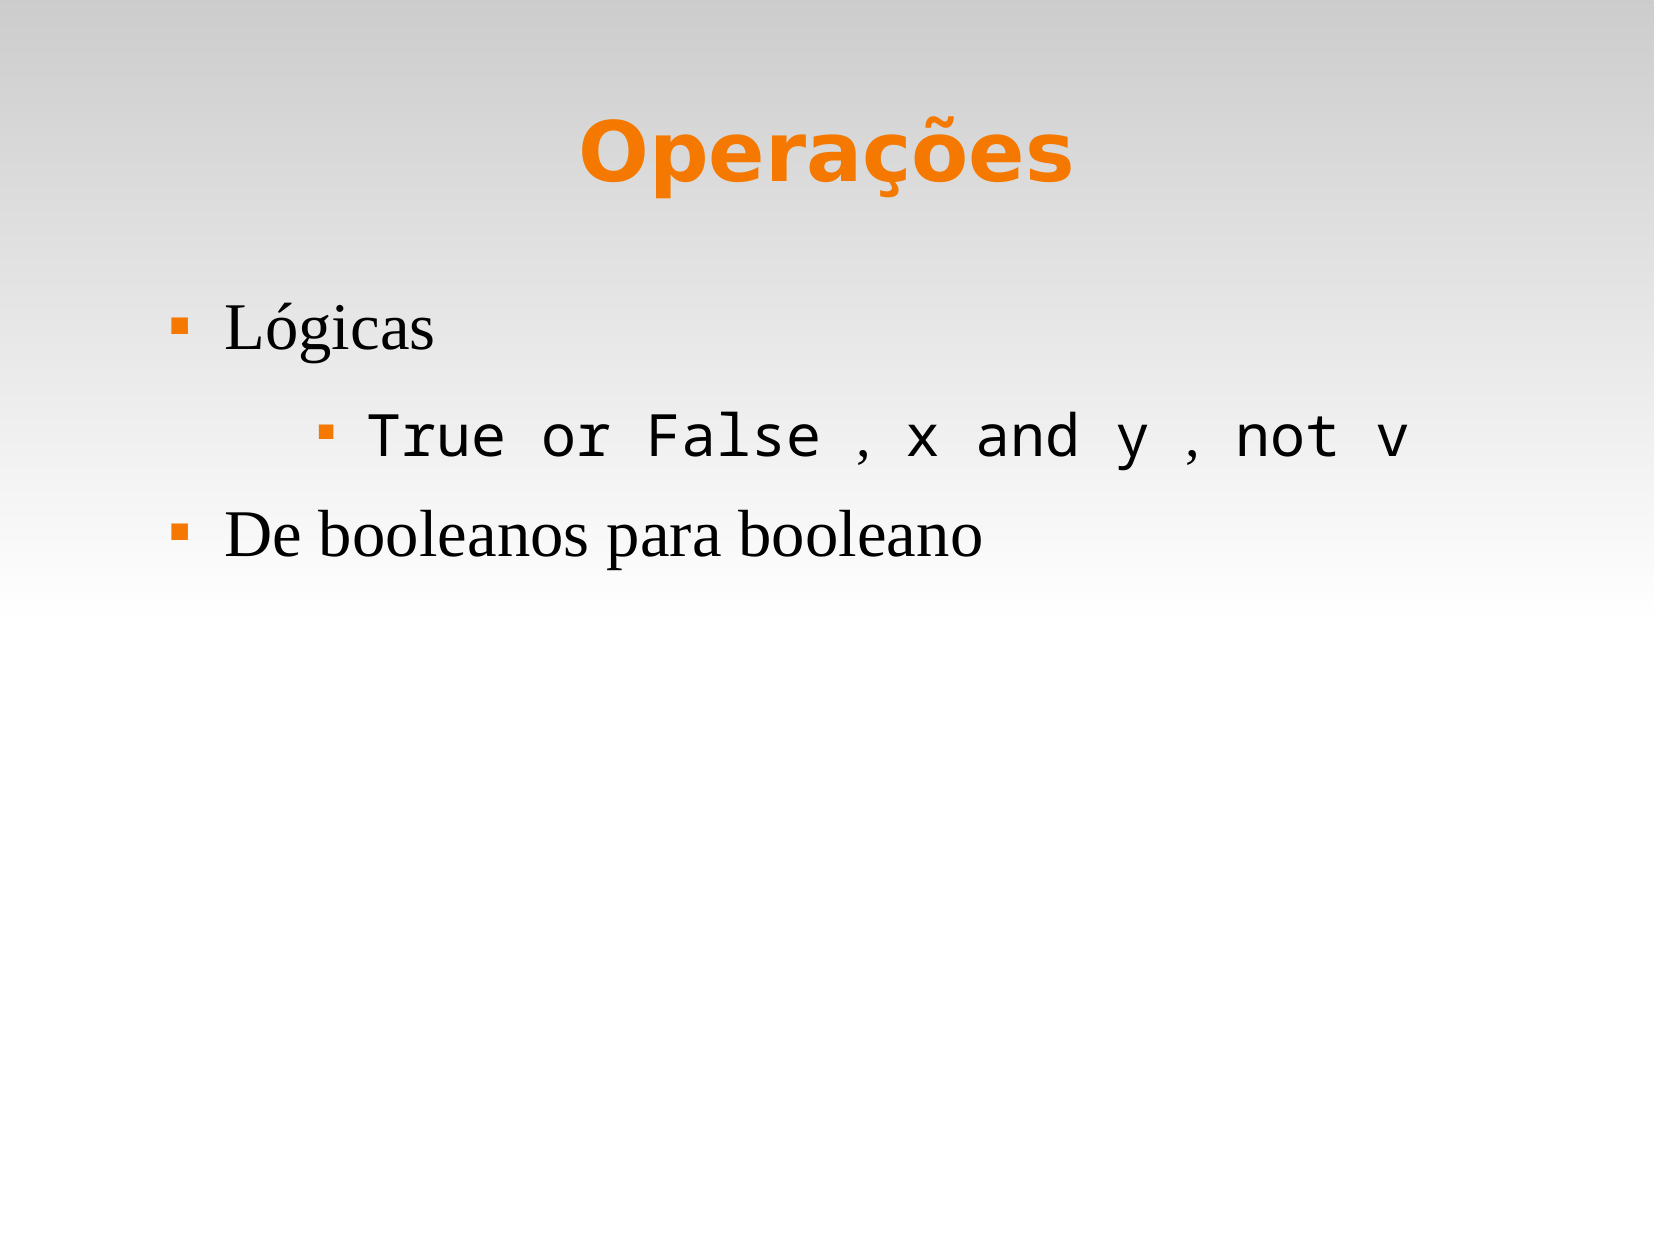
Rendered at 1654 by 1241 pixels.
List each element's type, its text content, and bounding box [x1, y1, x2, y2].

title Operações [82, 49, 1571, 257]
list Lógicas True or False , x and y , not v De booleanos para booleano [82, 290, 1571, 1109]
